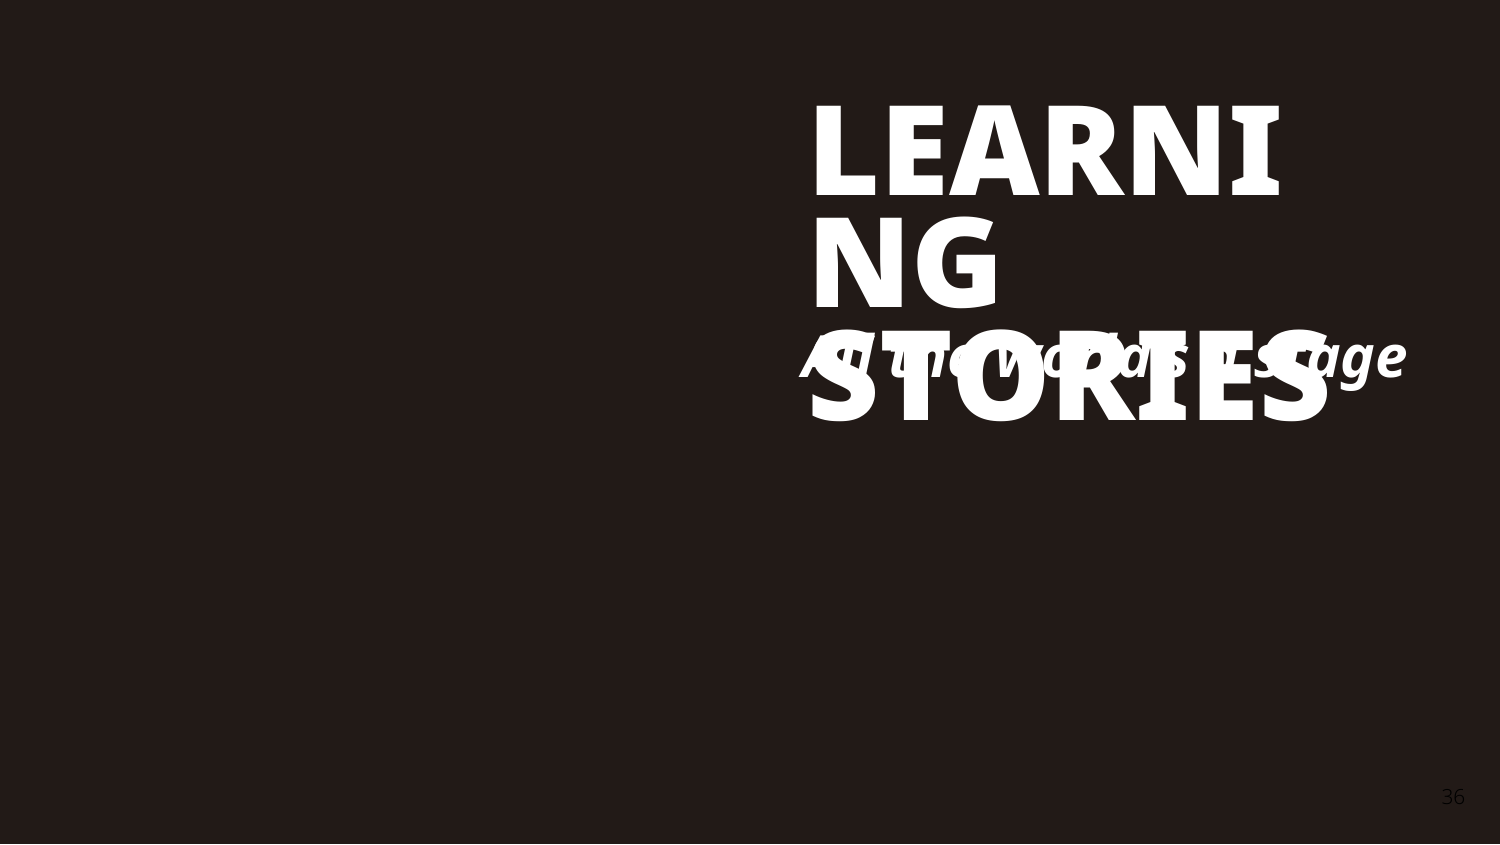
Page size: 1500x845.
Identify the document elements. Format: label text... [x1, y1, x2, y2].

title Learning Stories [792, 90, 1359, 304]
title All the world’s a stage [787, 304, 1459, 405]
